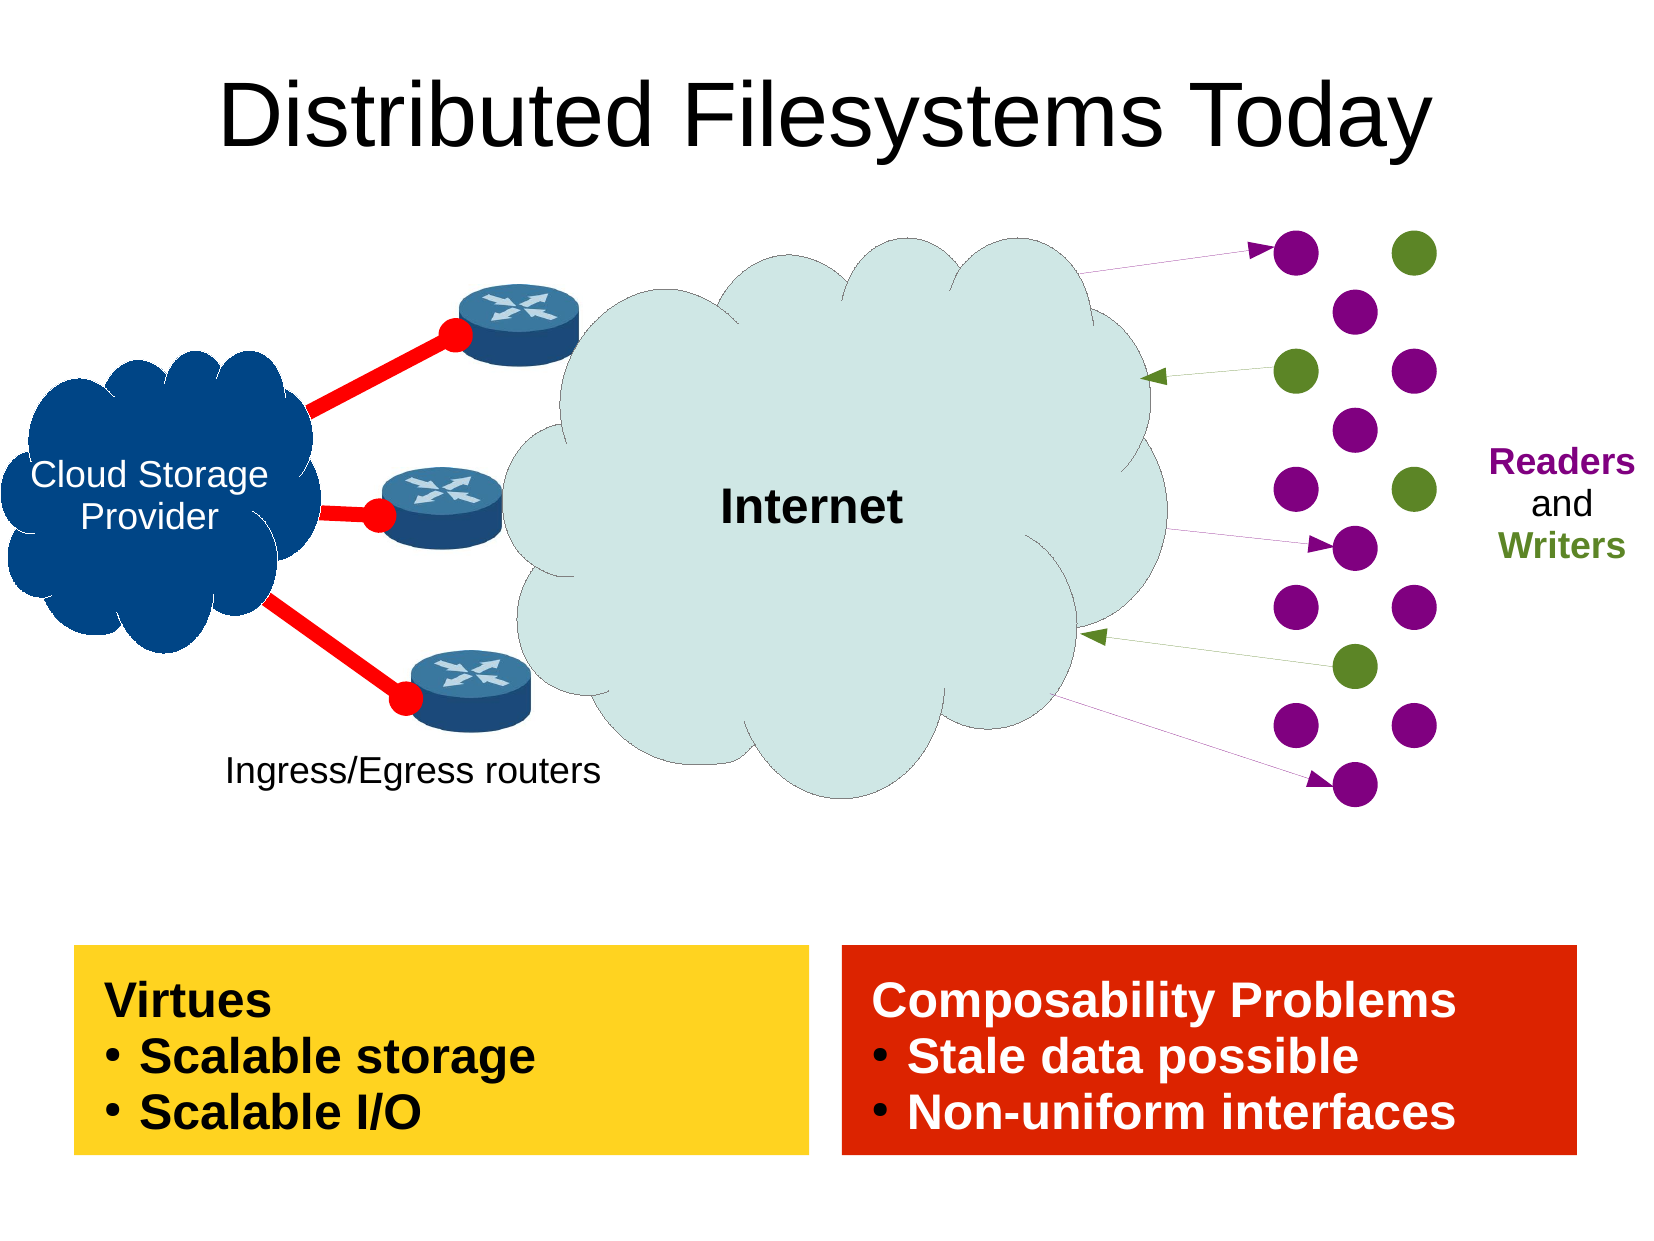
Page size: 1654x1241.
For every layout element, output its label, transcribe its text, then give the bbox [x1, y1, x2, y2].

text_box Virtues Scalable storage Scalable I/O [89, 964, 778, 1148]
text_box [1332, 762, 1378, 808]
text_box [1332, 525, 1378, 571]
text_box [1332, 407, 1378, 453]
picture [442, 284, 593, 385]
title Distributed Filesystems Today [82, 49, 1571, 181]
text_box Internet [502, 237, 1168, 799]
text_box Composability Problems Stale data possible Non-uniform interfaces [856, 964, 1577, 1148]
text_box [841, 945, 1577, 1156]
text_box [1391, 466, 1437, 512]
text_box Cloud Storage Provider [0, 350, 322, 655]
text_box Readers and Writers [1472, 433, 1653, 575]
text_box [1391, 702, 1437, 749]
text_box [1391, 230, 1437, 276]
text_box [1332, 289, 1378, 335]
text_box [1273, 466, 1319, 512]
text_box [1273, 702, 1319, 749]
text_box [1391, 584, 1437, 630]
picture [365, 467, 516, 568]
text_box [1391, 348, 1437, 394]
text_box Ingress/Egress routers [210, 741, 646, 799]
picture [394, 650, 545, 741]
text_box [1273, 348, 1319, 394]
text_box [74, 945, 810, 1156]
text_box [1273, 584, 1319, 630]
text_box [1332, 643, 1378, 689]
text_box [1273, 230, 1319, 276]
